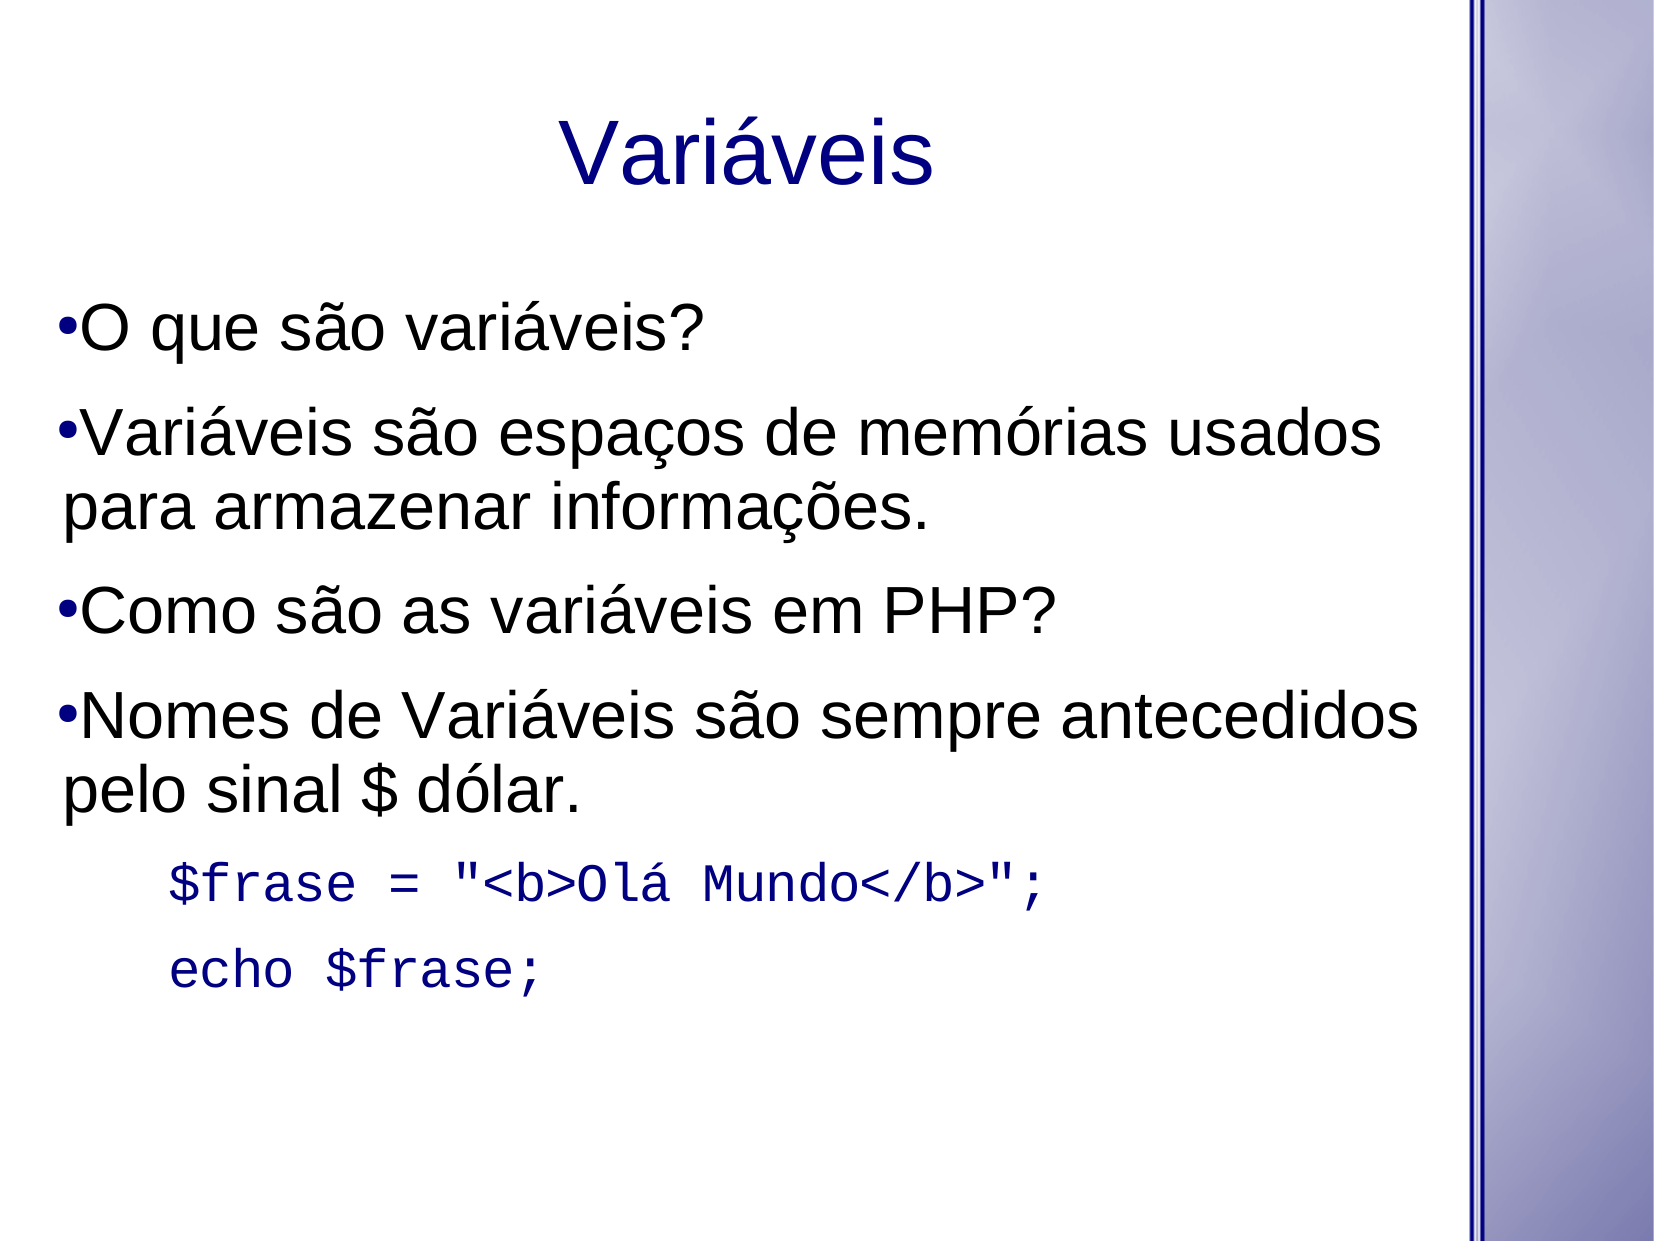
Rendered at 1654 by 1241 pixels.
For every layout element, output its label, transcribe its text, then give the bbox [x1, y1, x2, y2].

picture [0, 0, 1654, 1241]
title Variáveis [47, 49, 1447, 257]
list O que são variáveis? Variáveis são espaços de memórias usados para armazenar informações. Como são as variáveis em PHP? Nomes de Variáveis são sempre antecedidos pelo sinal $ dólar. $frase = "<b>Olá Mundo</b>"; echo $frase; [47, 290, 1447, 1109]
